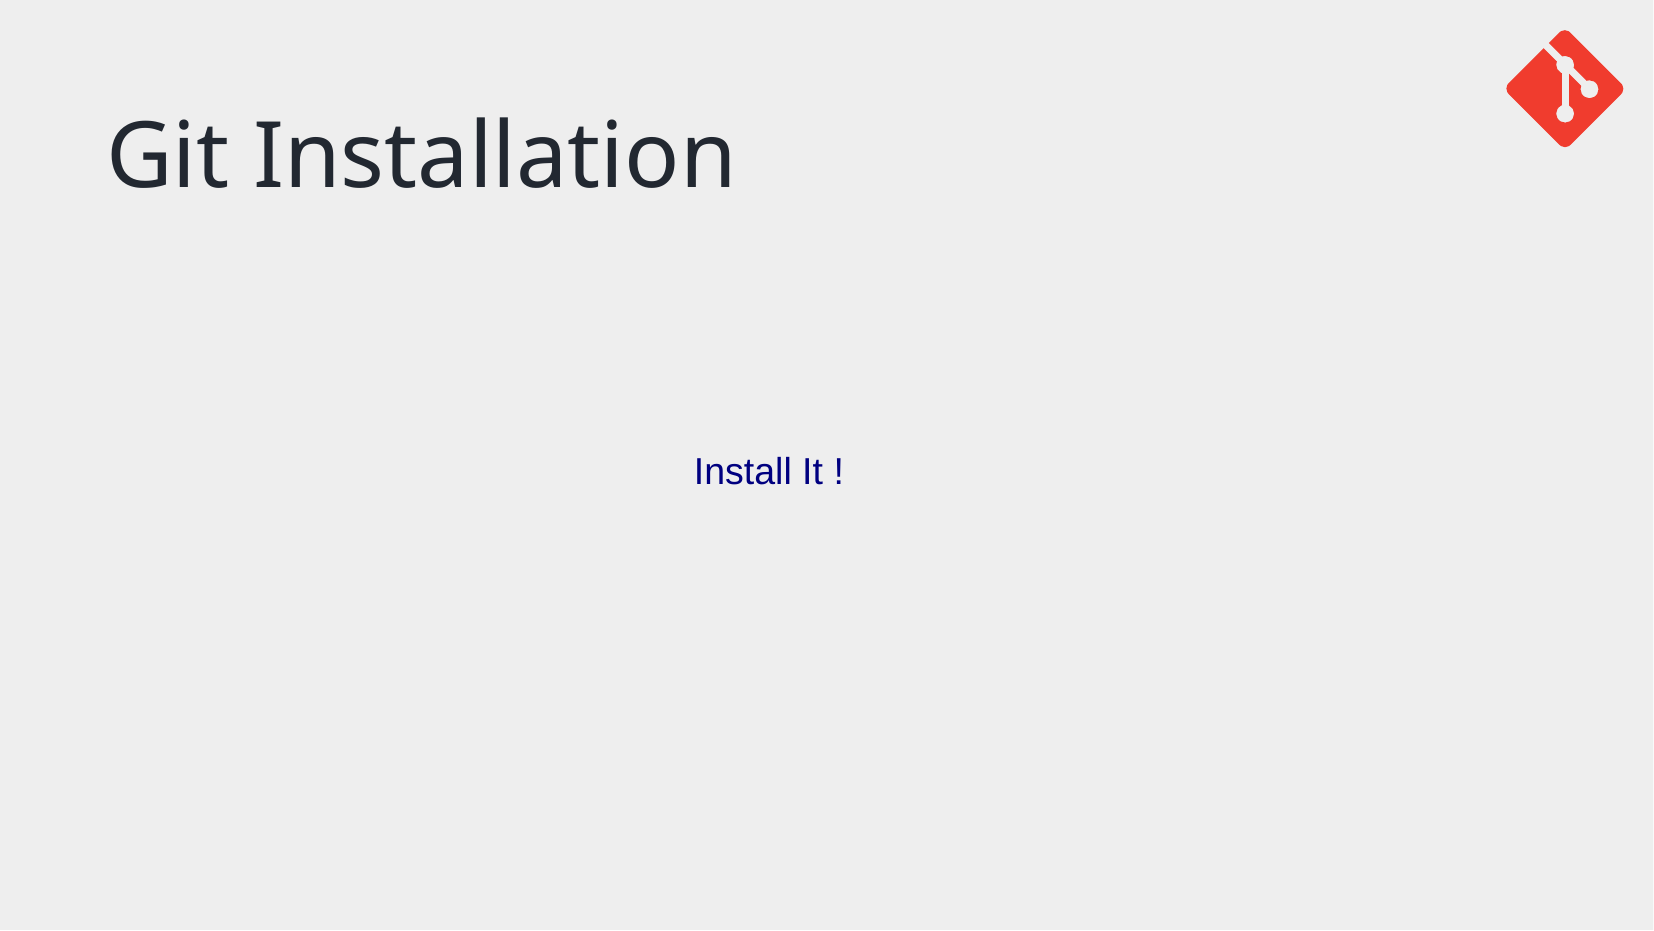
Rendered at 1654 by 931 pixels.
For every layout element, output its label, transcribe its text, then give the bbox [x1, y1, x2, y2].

text_box Install It ! [679, 442, 1270, 514]
picture [1505, 29, 1625, 148]
title Git Installation [106, 38, 1412, 266]
